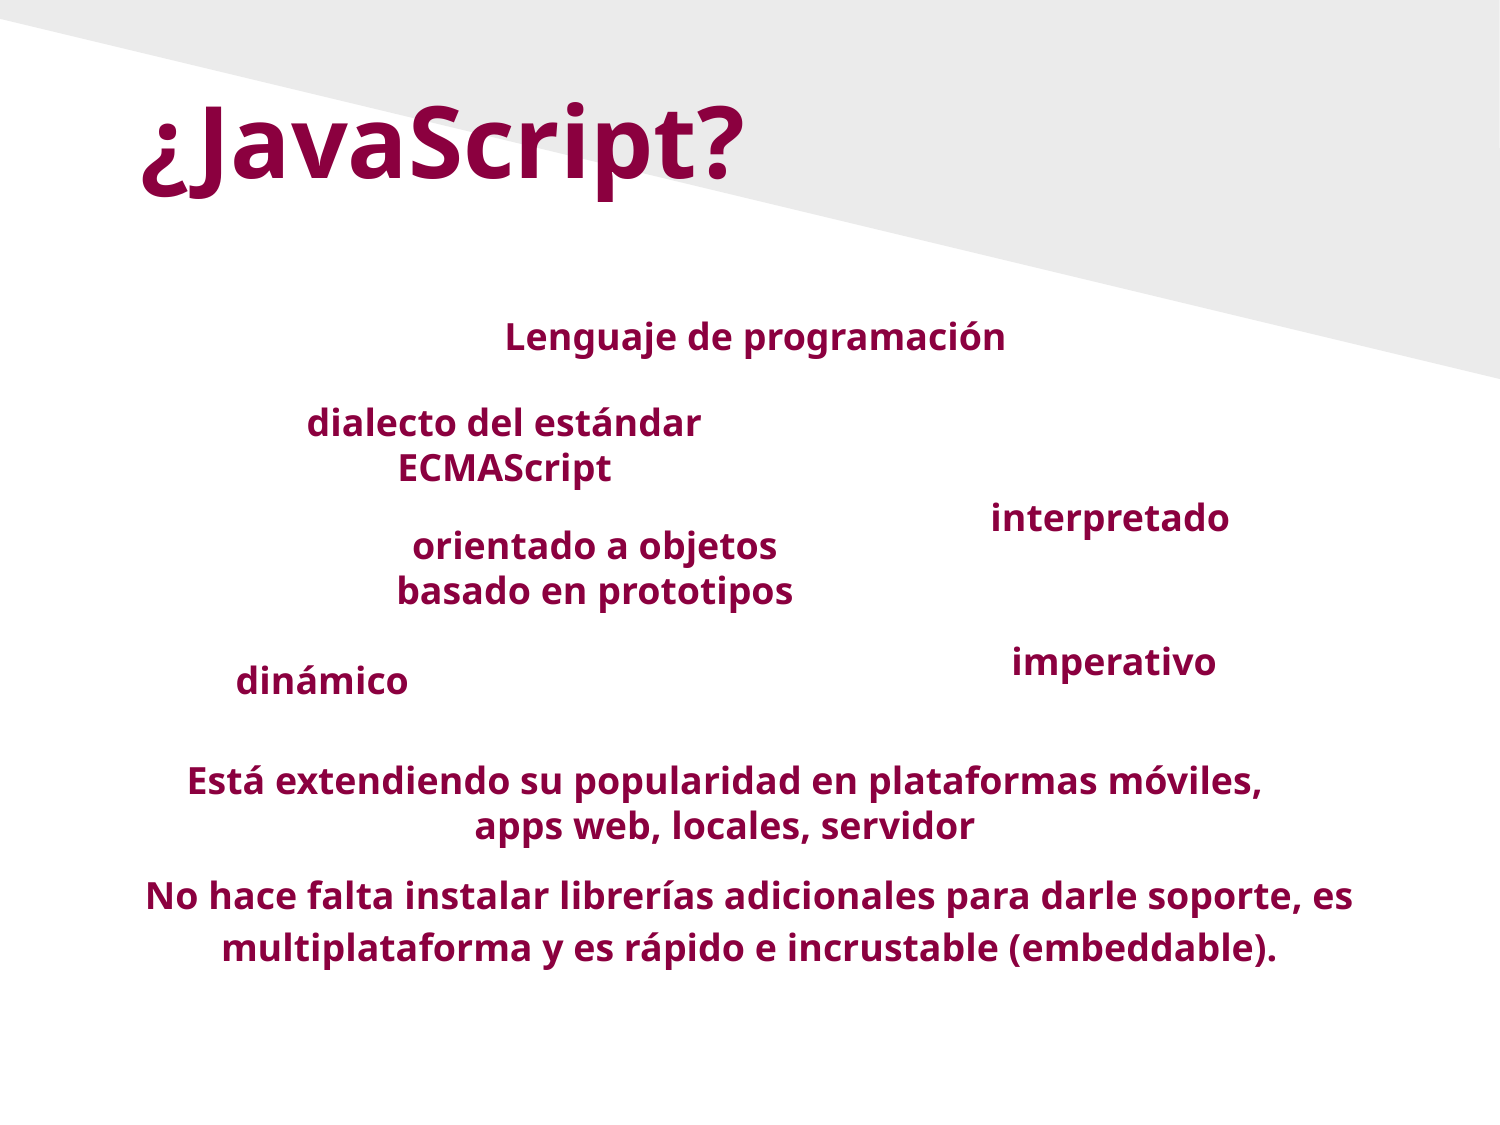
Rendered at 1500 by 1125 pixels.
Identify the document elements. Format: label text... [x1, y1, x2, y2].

title ¿JavaScript? [75, 45, 1425, 233]
text_box imperativo [996, 622, 1258, 698]
list No hace falta instalar librerías adicionales para darle soporte, es multiplataforma y es rápido e incrustable (embeddable). [75, 850, 1425, 1017]
text_box dinámico [220, 642, 445, 718]
text_box dialecto del estándar ECMAScript [252, 384, 757, 508]
text_box interpretado [975, 479, 1279, 555]
text_box Lenguaje de programación [489, 297, 1090, 373]
text_box orientado a objetos basado en prototipos [358, 507, 832, 653]
text_box Está extendiendo su popularidad en plataformas móviles, apps web, locales, servidor [162, 742, 1288, 850]
